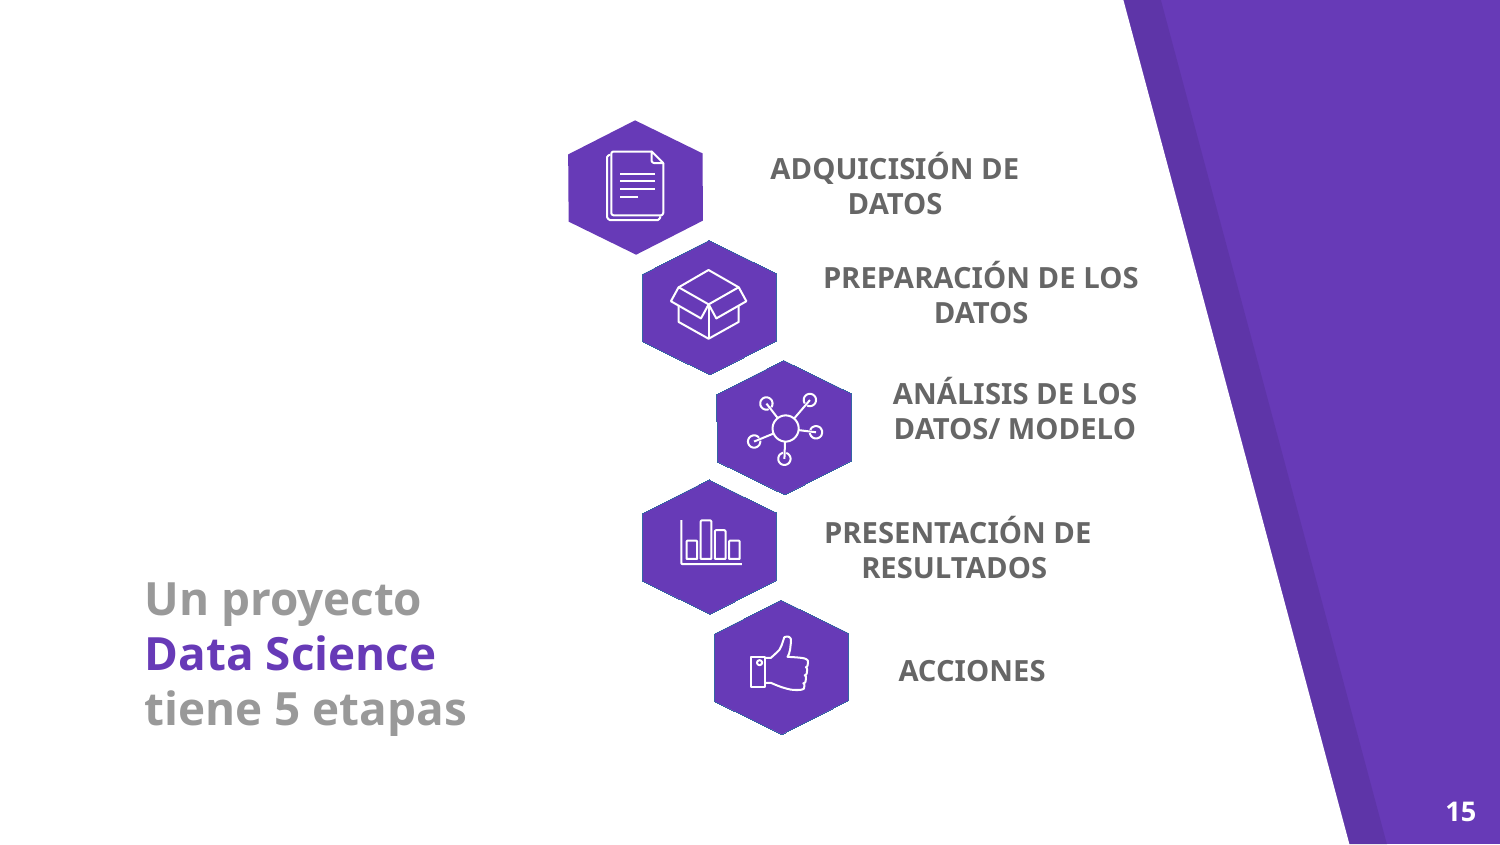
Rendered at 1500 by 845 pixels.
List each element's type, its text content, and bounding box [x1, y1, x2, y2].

text_box ANÁLISIS DE LOS DATOS/ MODELO [876, 374, 1153, 447]
text_box [642, 479, 777, 615]
title Un proyecto Data Science tiene 5 etapas [130, 557, 511, 751]
text_box ACCIONES [881, 633, 1063, 705]
slide_number <number> [1401, 779, 1492, 845]
text_box ADQUICISIÓN DE DATOS [711, 149, 1078, 222]
text_box [714, 600, 849, 735]
text_box [716, 360, 852, 495]
text_box [642, 240, 777, 375]
text_box PREPARACIÓN DE LOS DATOS [783, 258, 1180, 330]
text_box PRESENTACIÓN DE RESULTADOS [807, 513, 1108, 585]
text_box [568, 120, 703, 255]
